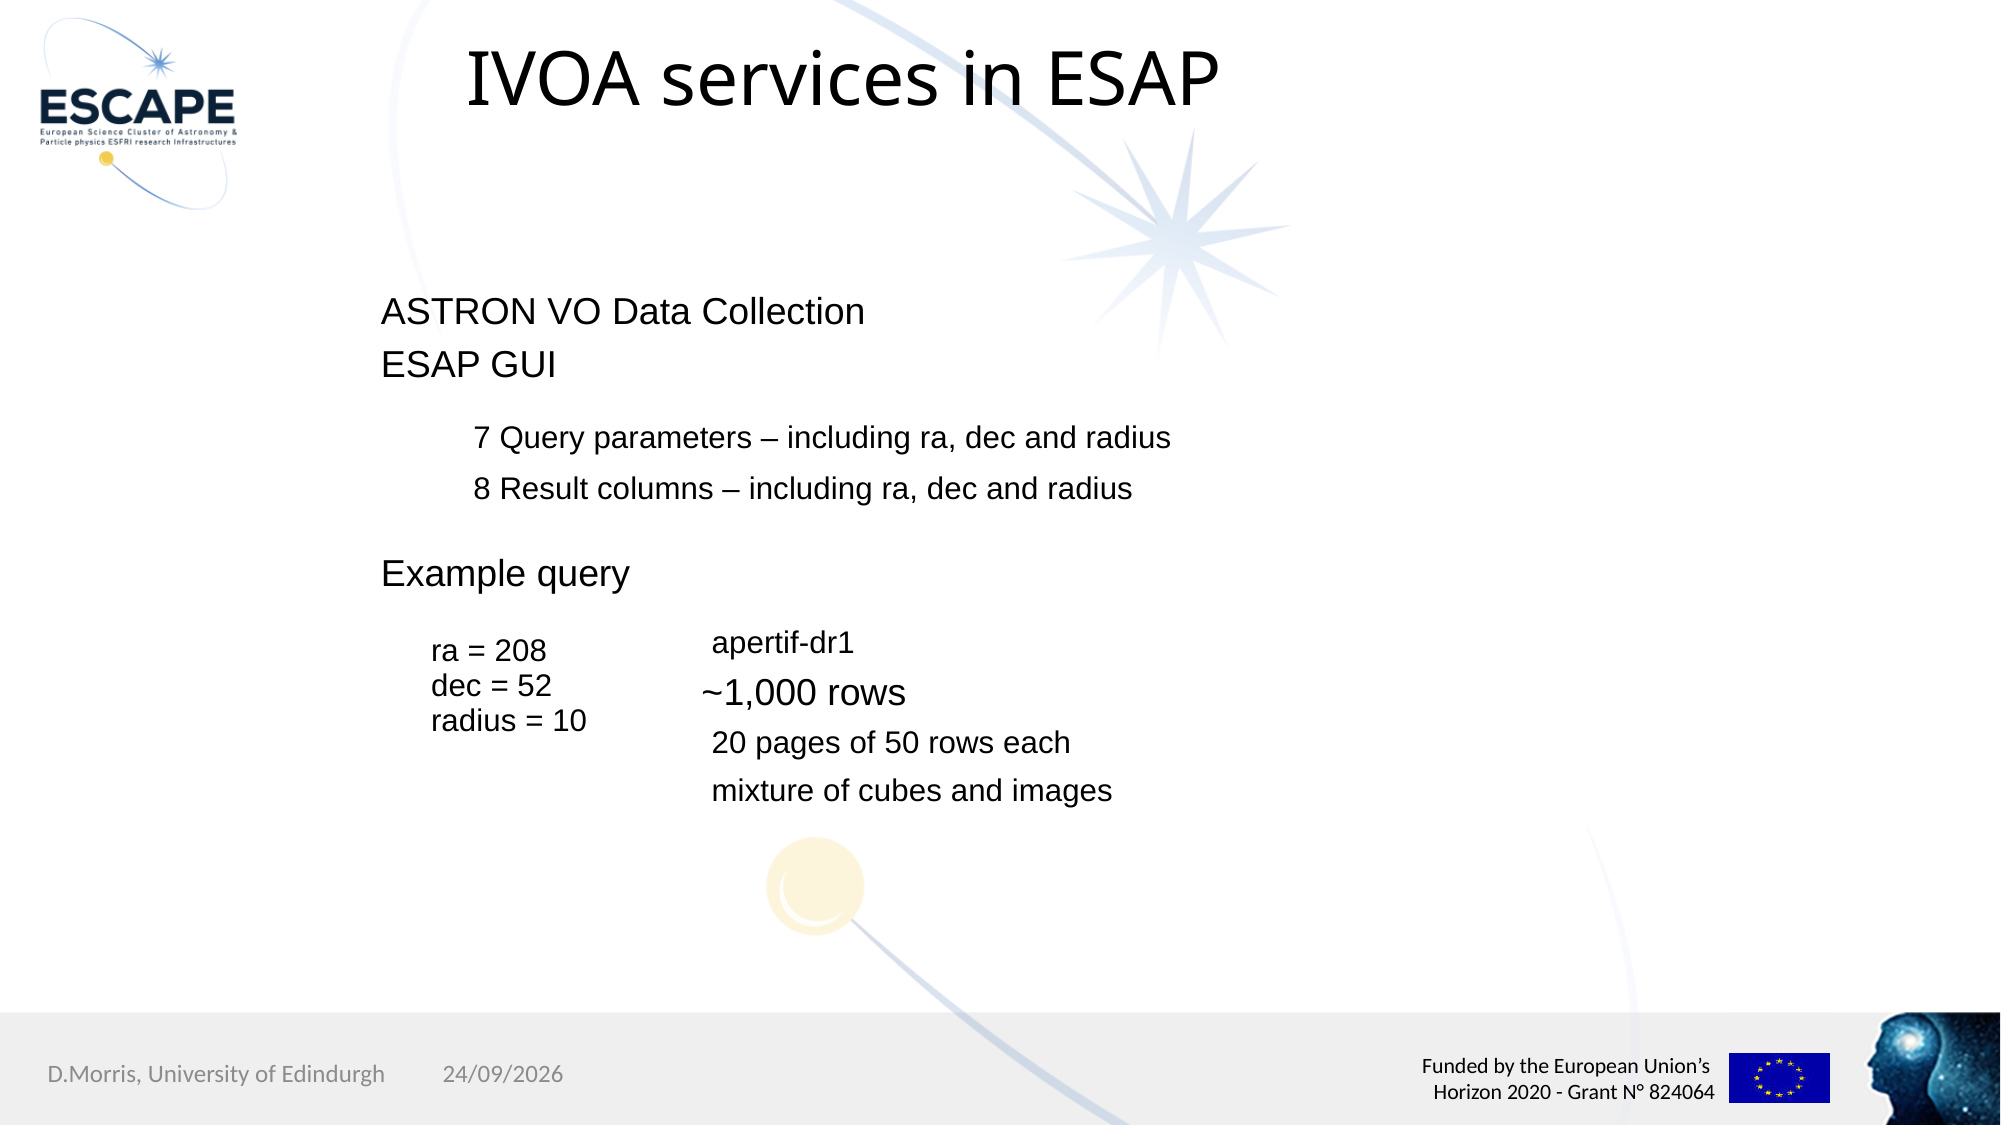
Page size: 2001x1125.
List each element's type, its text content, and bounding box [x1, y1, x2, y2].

text_box 20 pages of 50 rows each [696, 718, 1087, 765]
picture [0, 0, 2001, 1125]
footer D.Morris, University of Edindurgh [32, 1042, 414, 1103]
text_box ra = 208 dec = 52 radius = 10 [416, 626, 603, 746]
text_box ESAP GUI [366, 336, 573, 394]
title IVOA services in ESAP [450, 11, 1489, 150]
text_box apertif-dr1 [696, 617, 871, 668]
text_box ASTRON VO Data Collection [366, 283, 881, 341]
slide_number 05/08/2021 [427, 1042, 684, 1103]
text_box 8 Result columns – including ra, dec and radius [458, 464, 1150, 514]
text_box mixture of cubes and images [696, 765, 1129, 816]
text_box ~1,000 rows [686, 663, 922, 721]
text_box Example query [366, 545, 646, 603]
text_box 7 Query parameters – including ra, dec and radius [458, 413, 1188, 463]
